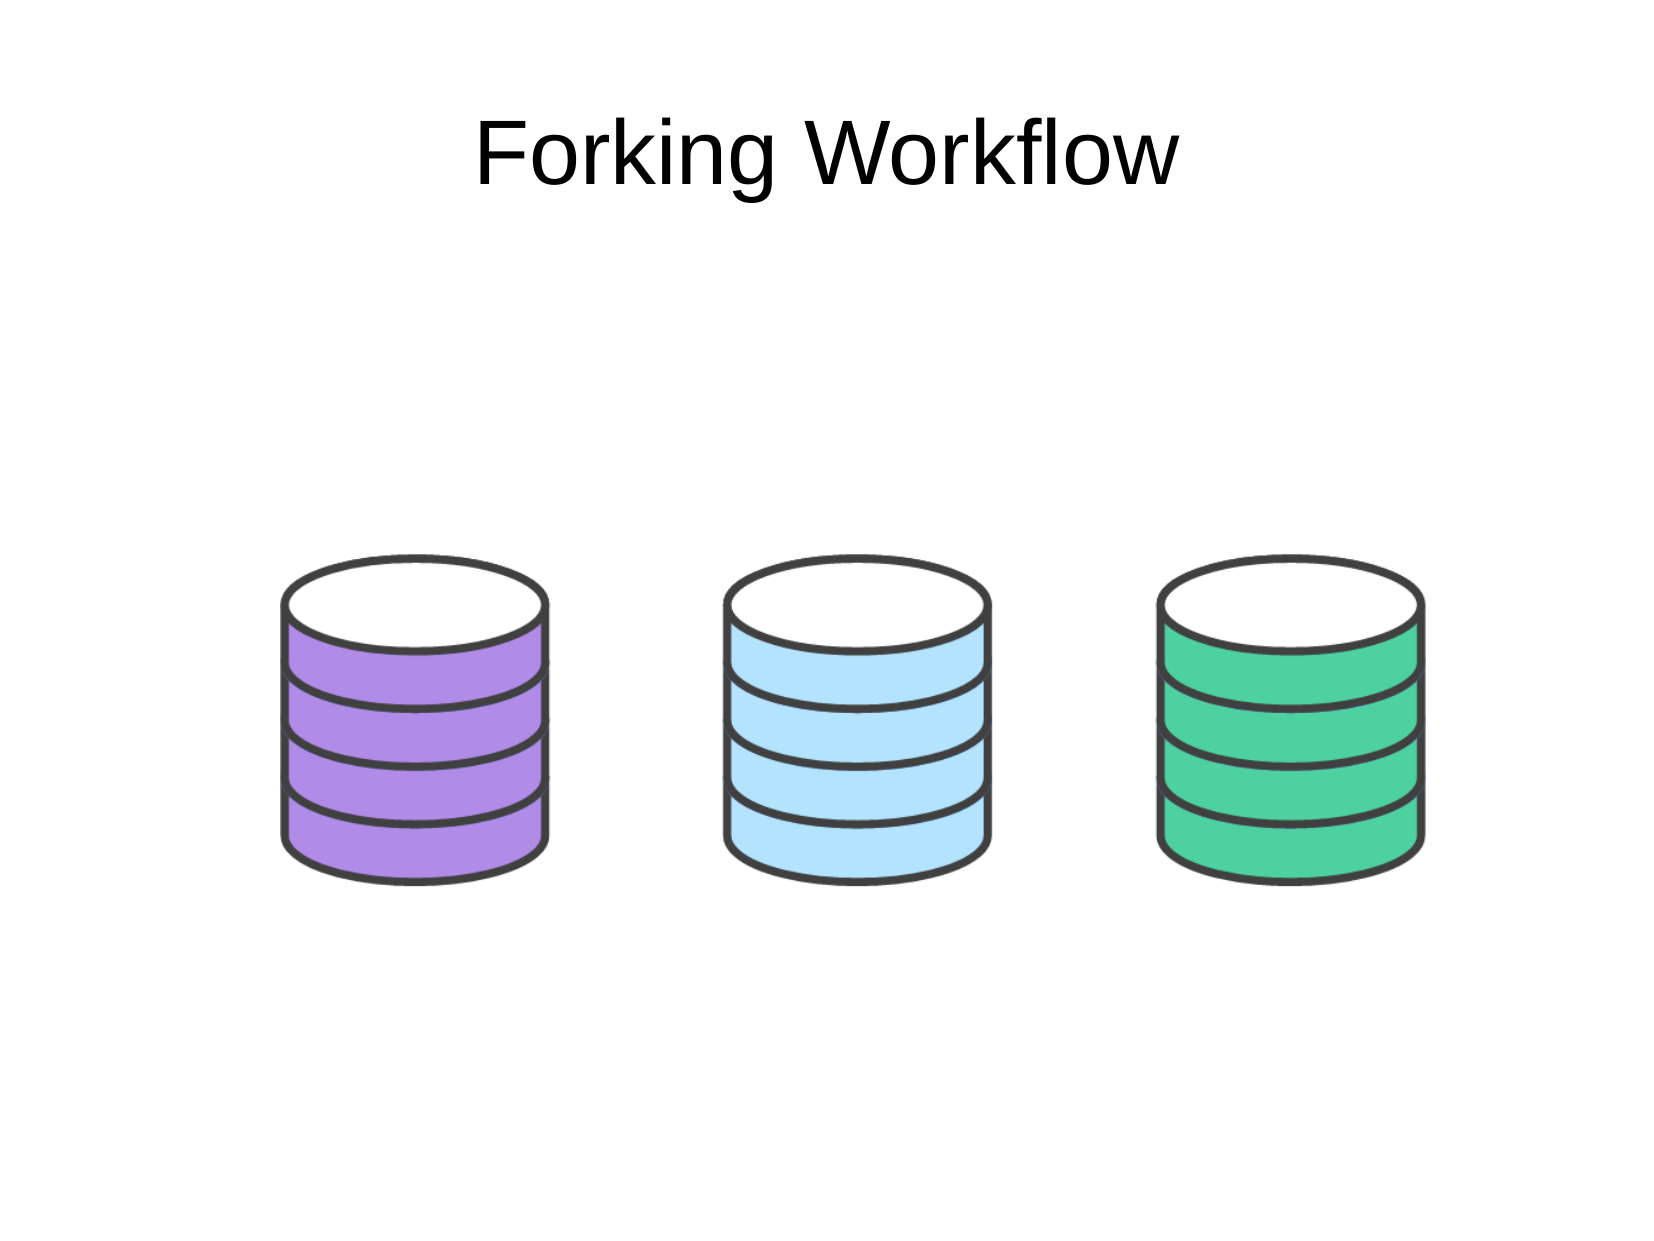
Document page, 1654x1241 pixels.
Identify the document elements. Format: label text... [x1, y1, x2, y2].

picture [236, 450, 1470, 976]
title Forking Workflow [82, 49, 1571, 257]
